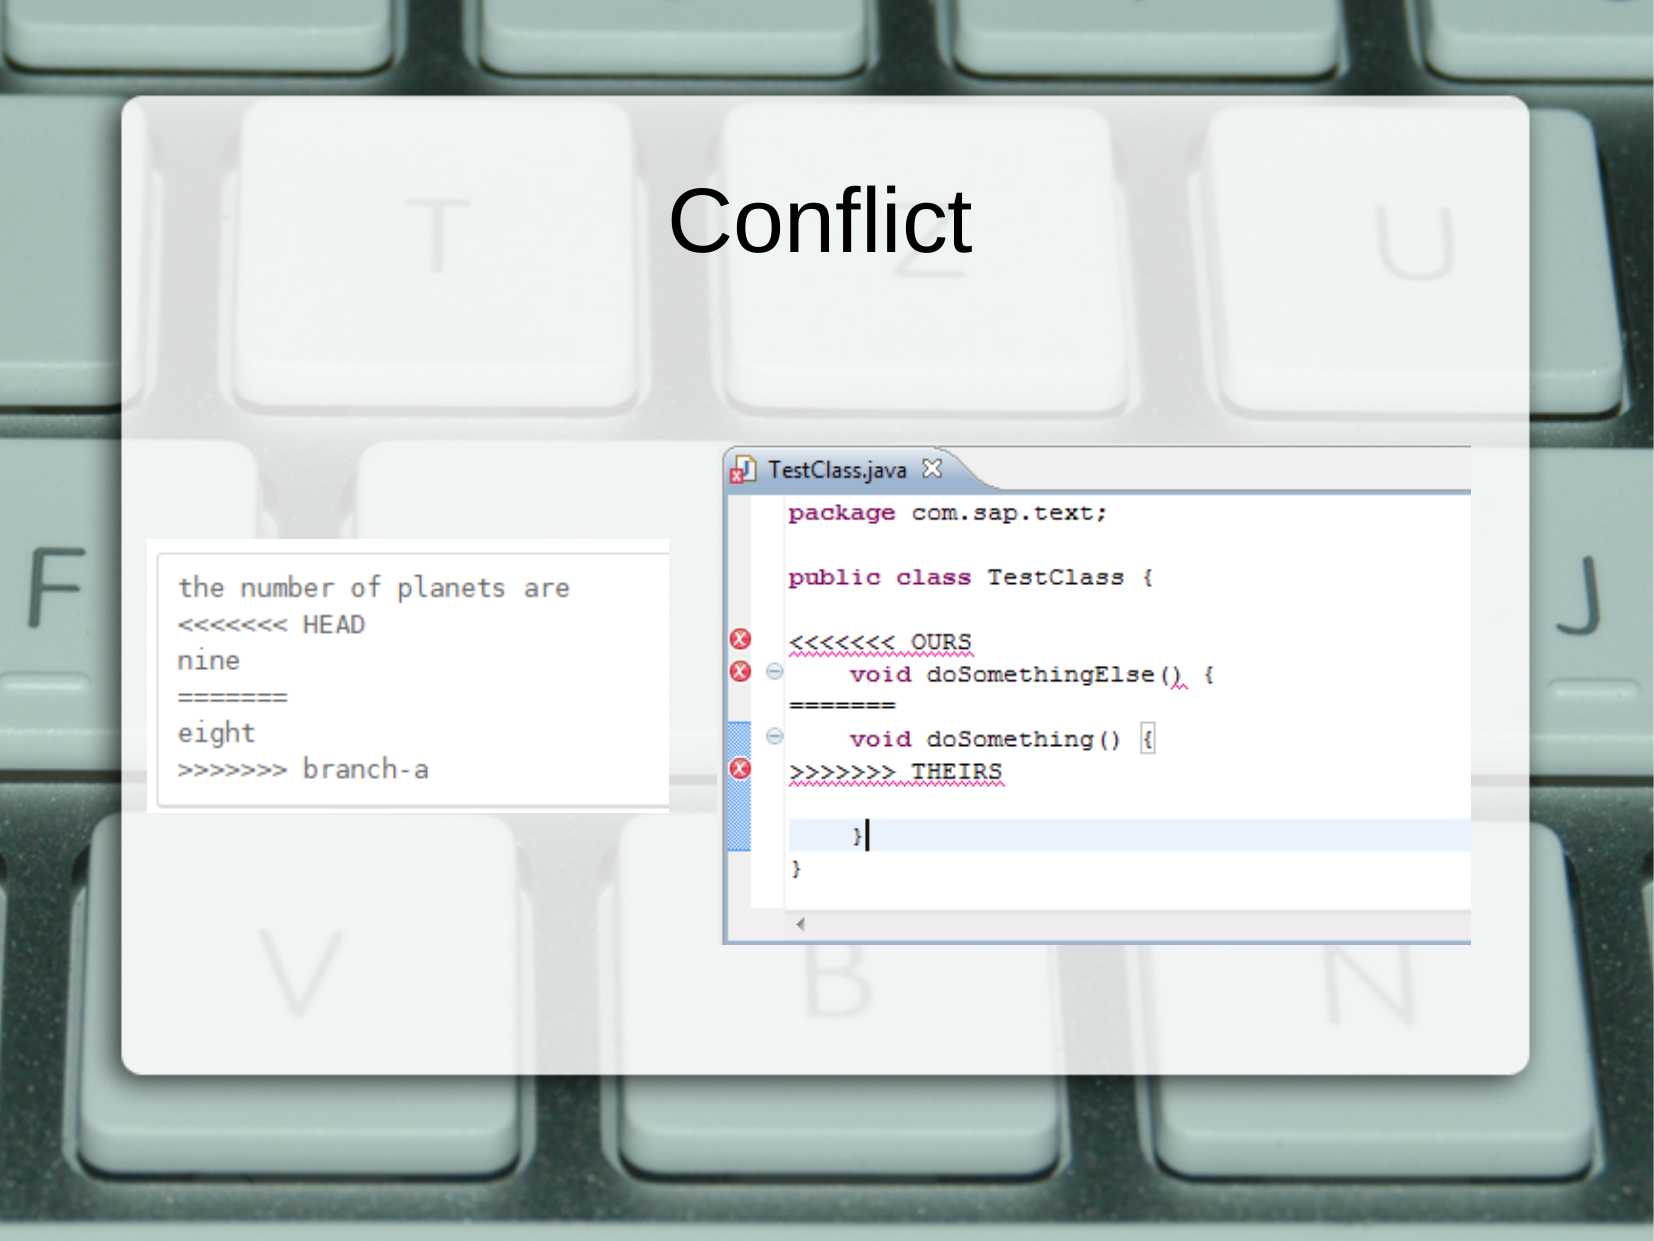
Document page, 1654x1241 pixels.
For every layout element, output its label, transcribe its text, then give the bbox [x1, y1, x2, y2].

title Conflict [135, 117, 1506, 325]
picture [0, 0, 1654, 1241]
